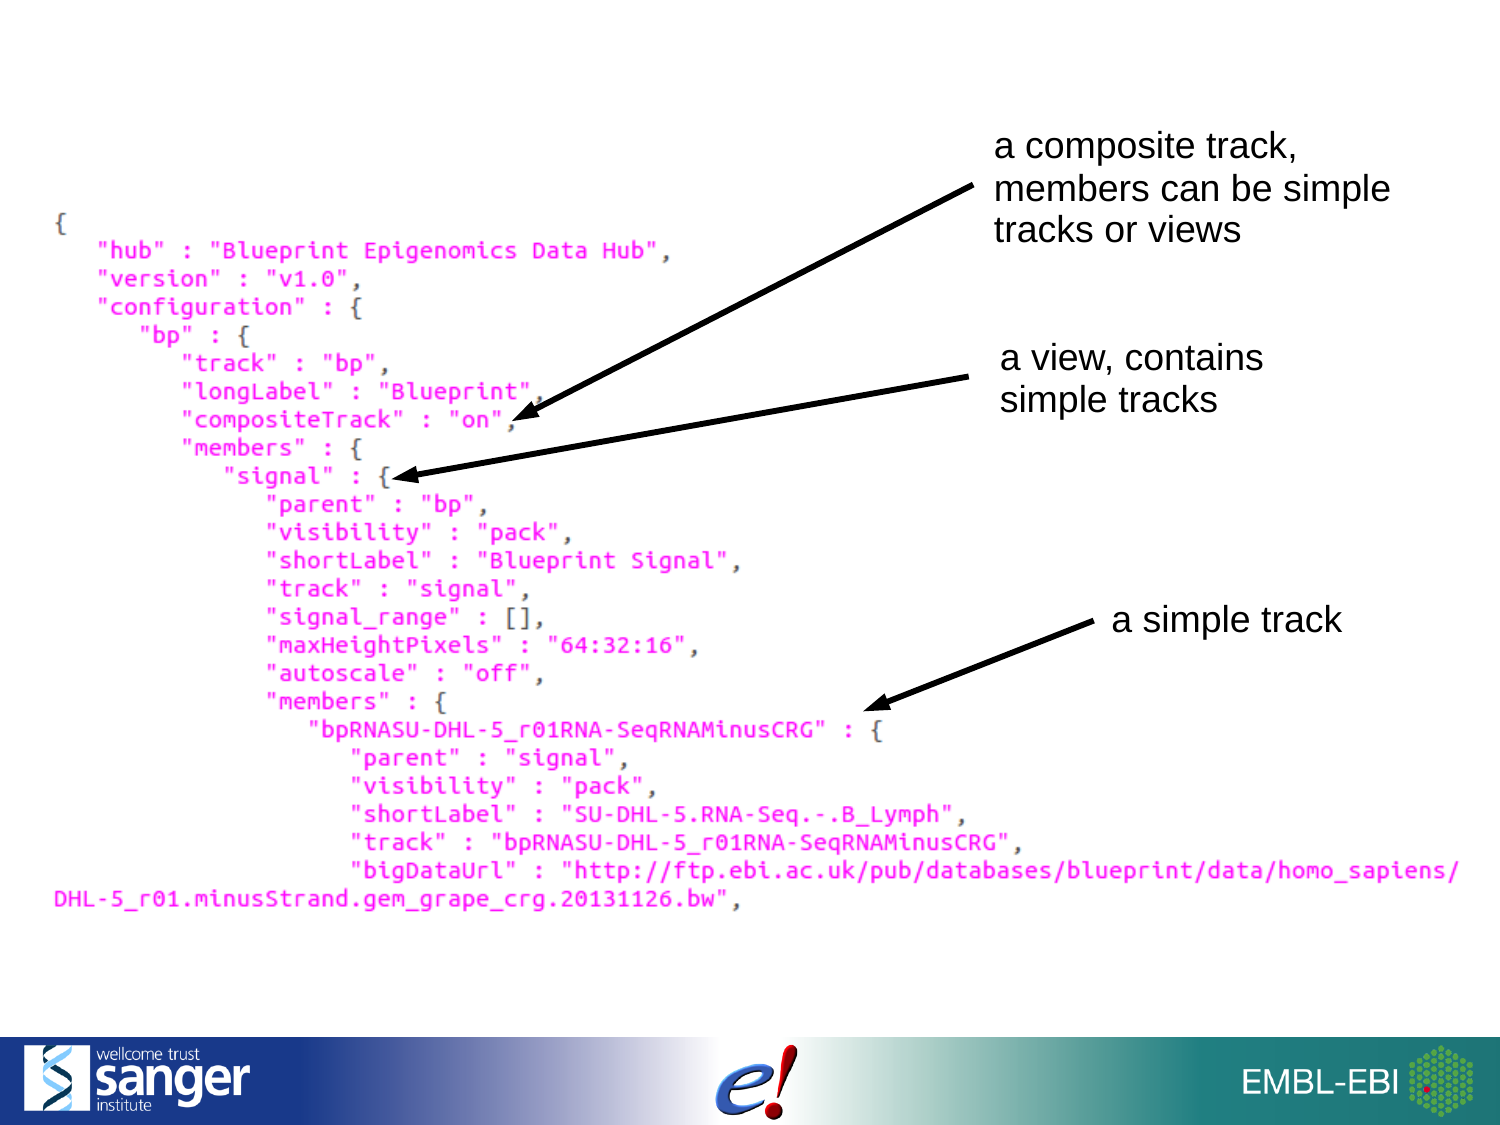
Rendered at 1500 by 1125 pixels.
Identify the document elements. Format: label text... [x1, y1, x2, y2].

picture [0, 1037, 1500, 1125]
text_box a simple track [1096, 590, 1358, 648]
text_box a composite track, members can be simple tracks or views [979, 117, 1407, 259]
picture [51, 207, 1461, 924]
text_box a view, contains simple tracks [985, 328, 1280, 428]
